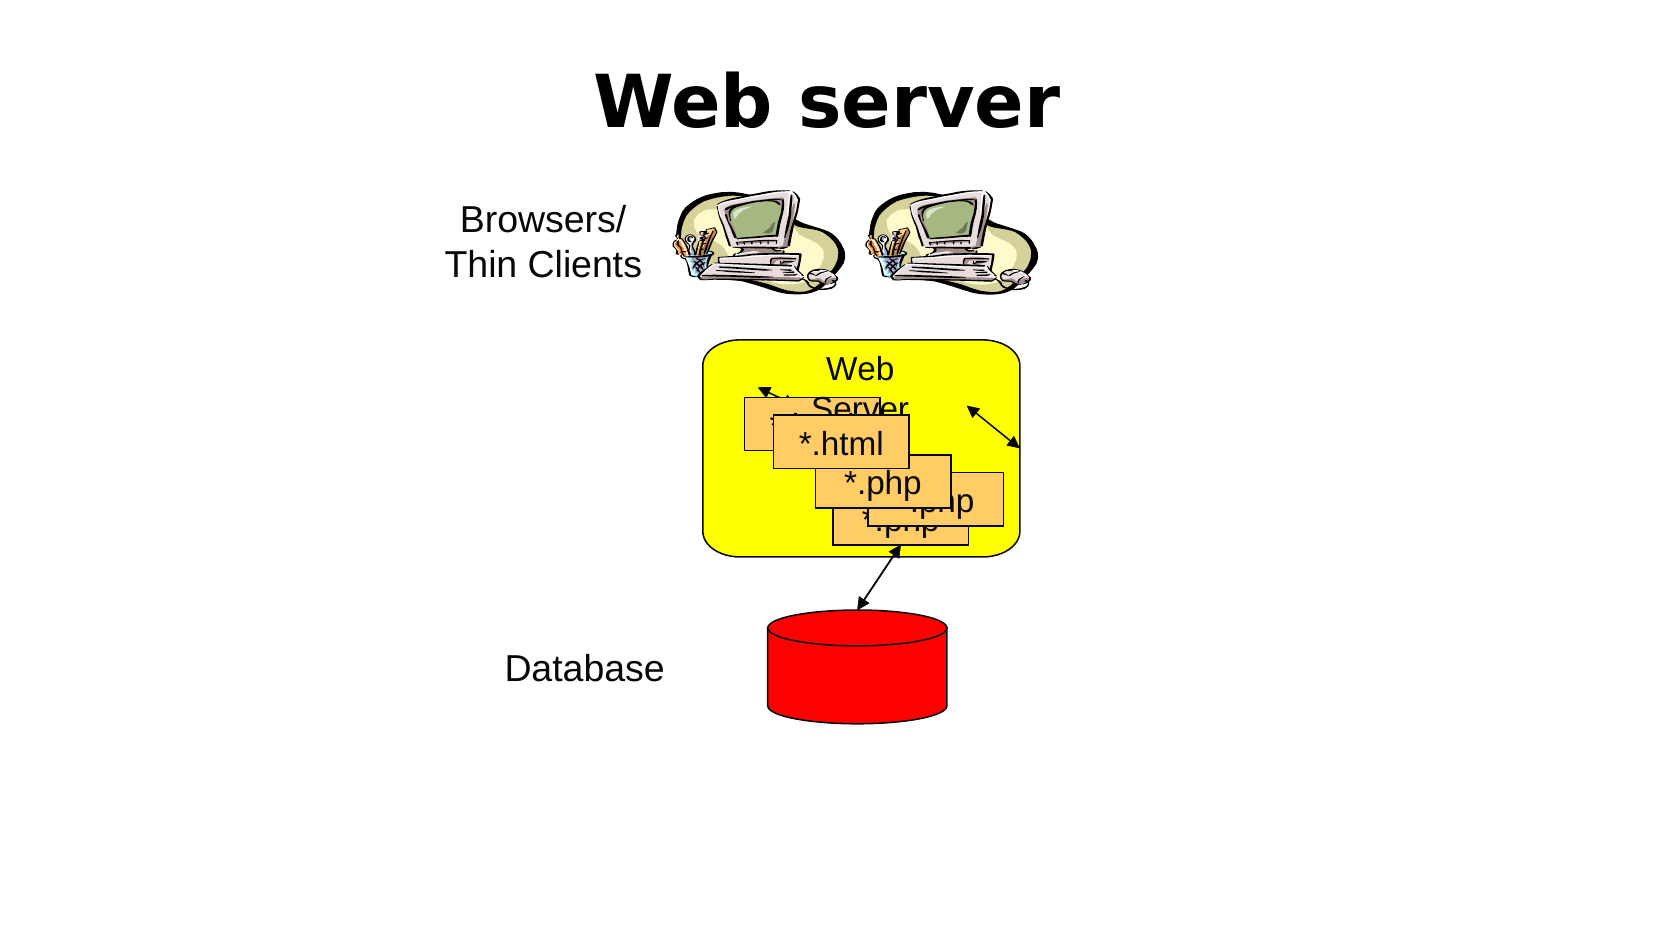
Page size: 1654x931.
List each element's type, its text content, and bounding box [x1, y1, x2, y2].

text_box *.html [773, 415, 909, 469]
text_box *.php [868, 472, 1004, 526]
text_box [767, 610, 947, 724]
text_box Database [460, 637, 709, 697]
text_box [702, 339, 898, 557]
text_box *.php [815, 454, 951, 509]
text_box Browsers/ Thin Clients [405, 207, 682, 290]
title Web server [124, 51, 1530, 145]
text_box *.php [833, 509, 969, 545]
picture [865, 189, 1040, 296]
picture [672, 189, 847, 296]
text_box Web Server [757, 339, 963, 435]
text_box *.html [744, 397, 773, 451]
text_box [900, 339, 1020, 557]
